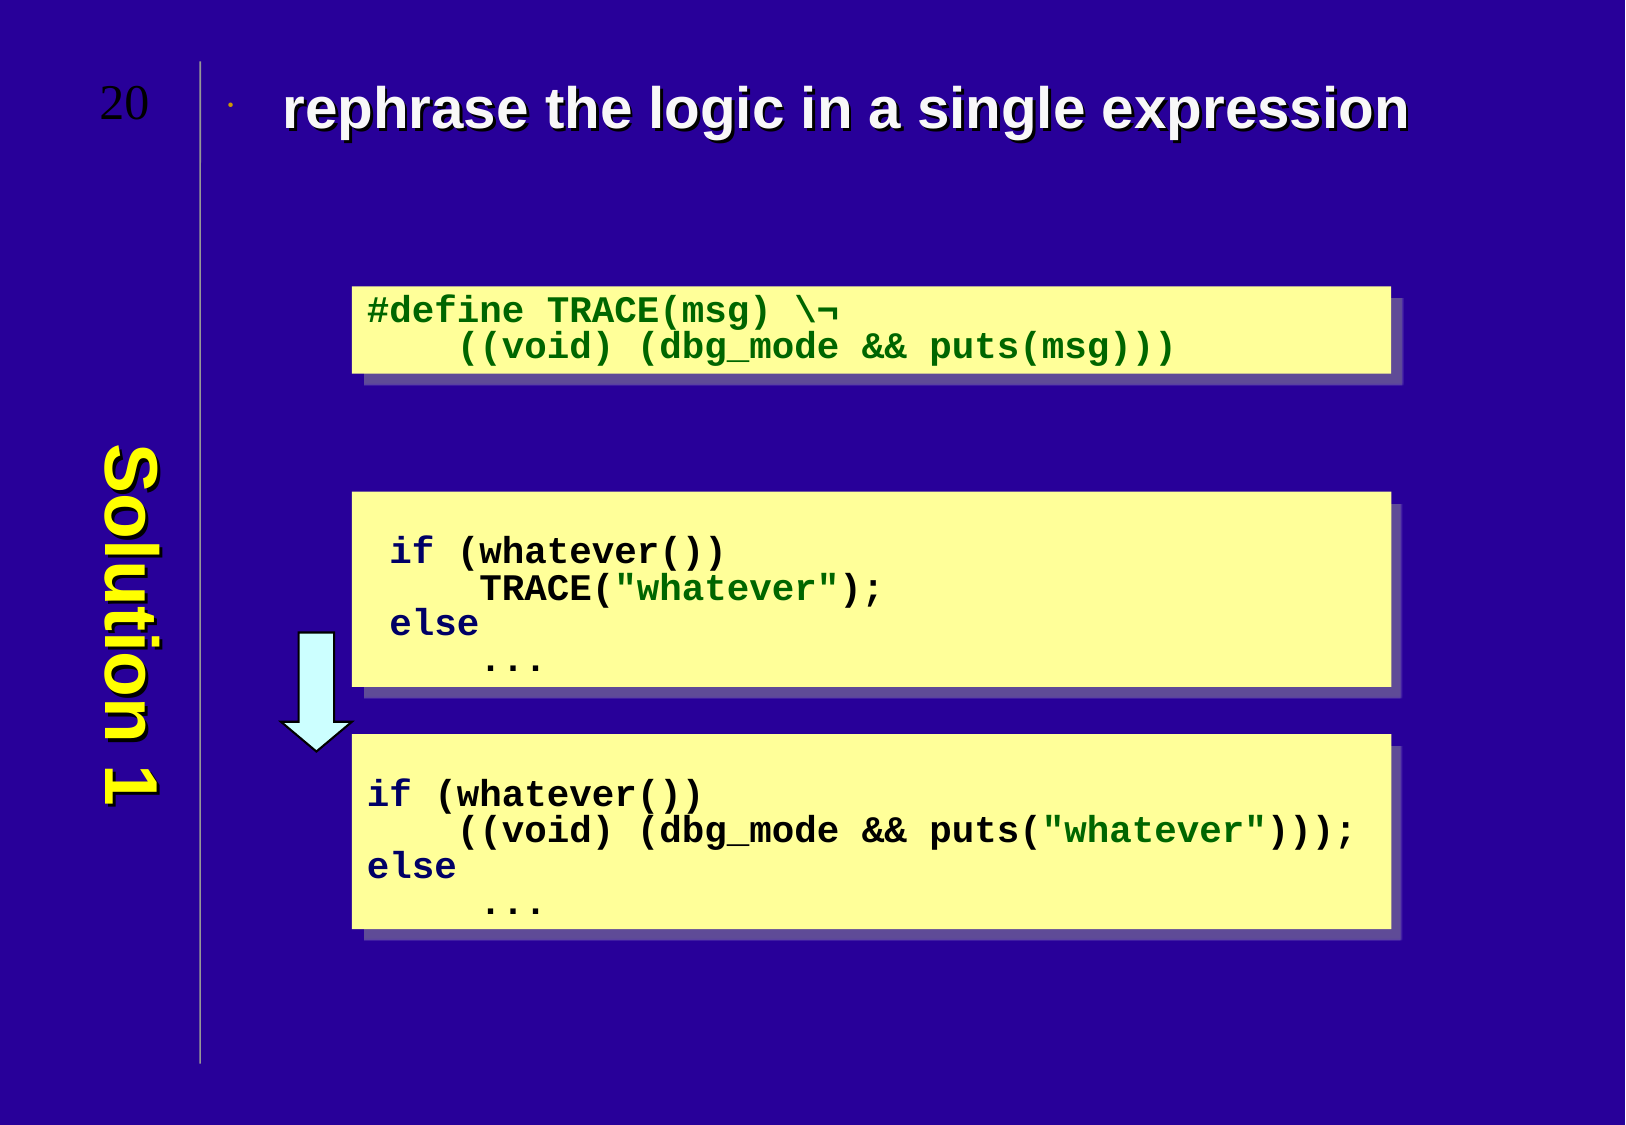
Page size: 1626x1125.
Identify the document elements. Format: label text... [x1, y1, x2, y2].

title Solution 1 [50, 187, 188, 1063]
text_box if (whatever()) ((void) (dbg_mode && puts("whatever"))); else ... [351, 734, 1392, 930]
text_box #define TRACE(msg) \¬ ((void) (dbg_mode && puts(msg))) [351, 286, 1392, 374]
list rephrase the logic in a single expression [212, 62, 1550, 1063]
text_box if (whatever()) TRACE("whatever"); else ... [351, 491, 1392, 687]
text_box [280, 632, 352, 752]
